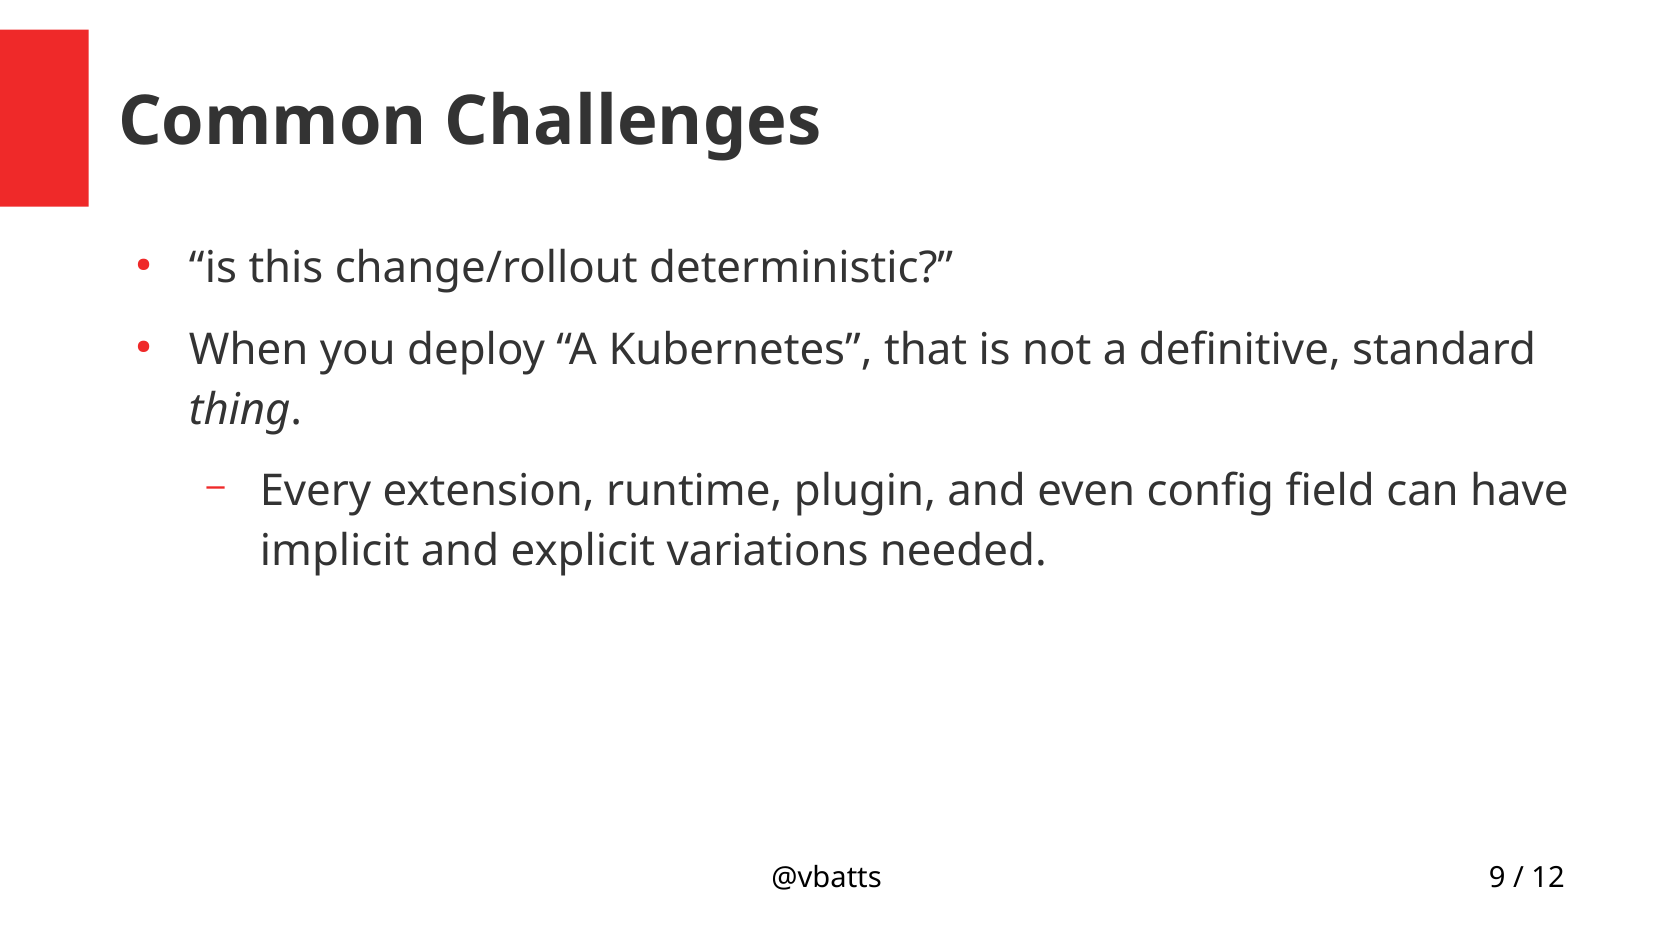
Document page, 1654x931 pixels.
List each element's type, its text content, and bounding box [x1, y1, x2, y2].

title Common Challenges [118, 29, 1595, 207]
list “is this change/rollout deterministic?” When you deploy “A Kubernetes”, that is not a definitive, standard thing. Every extension, runtime, plugin, and even config field can have implicit and explicit variations needed. [118, 236, 1595, 798]
